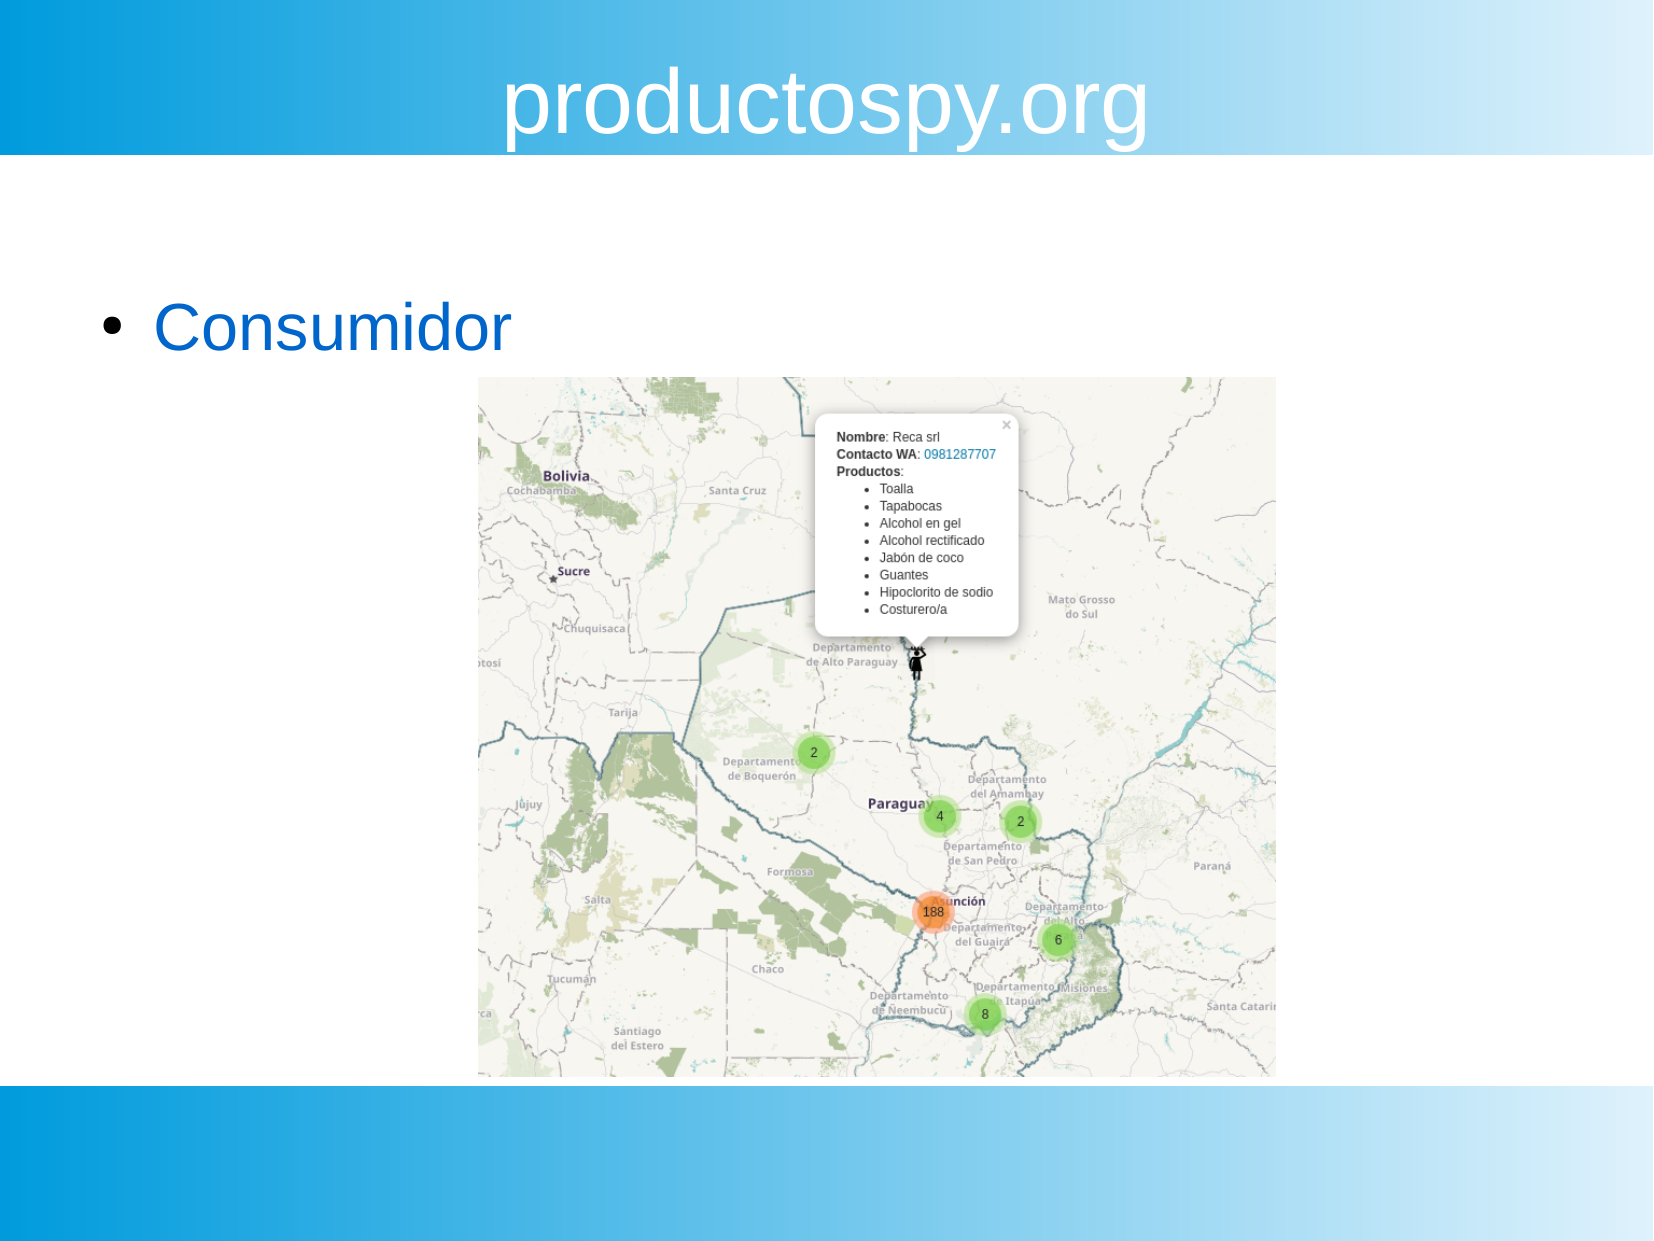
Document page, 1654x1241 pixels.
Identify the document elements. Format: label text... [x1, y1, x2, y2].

title productospy.org [82, 49, 1571, 155]
picture [478, 377, 1276, 1078]
list Consumidor [82, 290, 532, 378]
